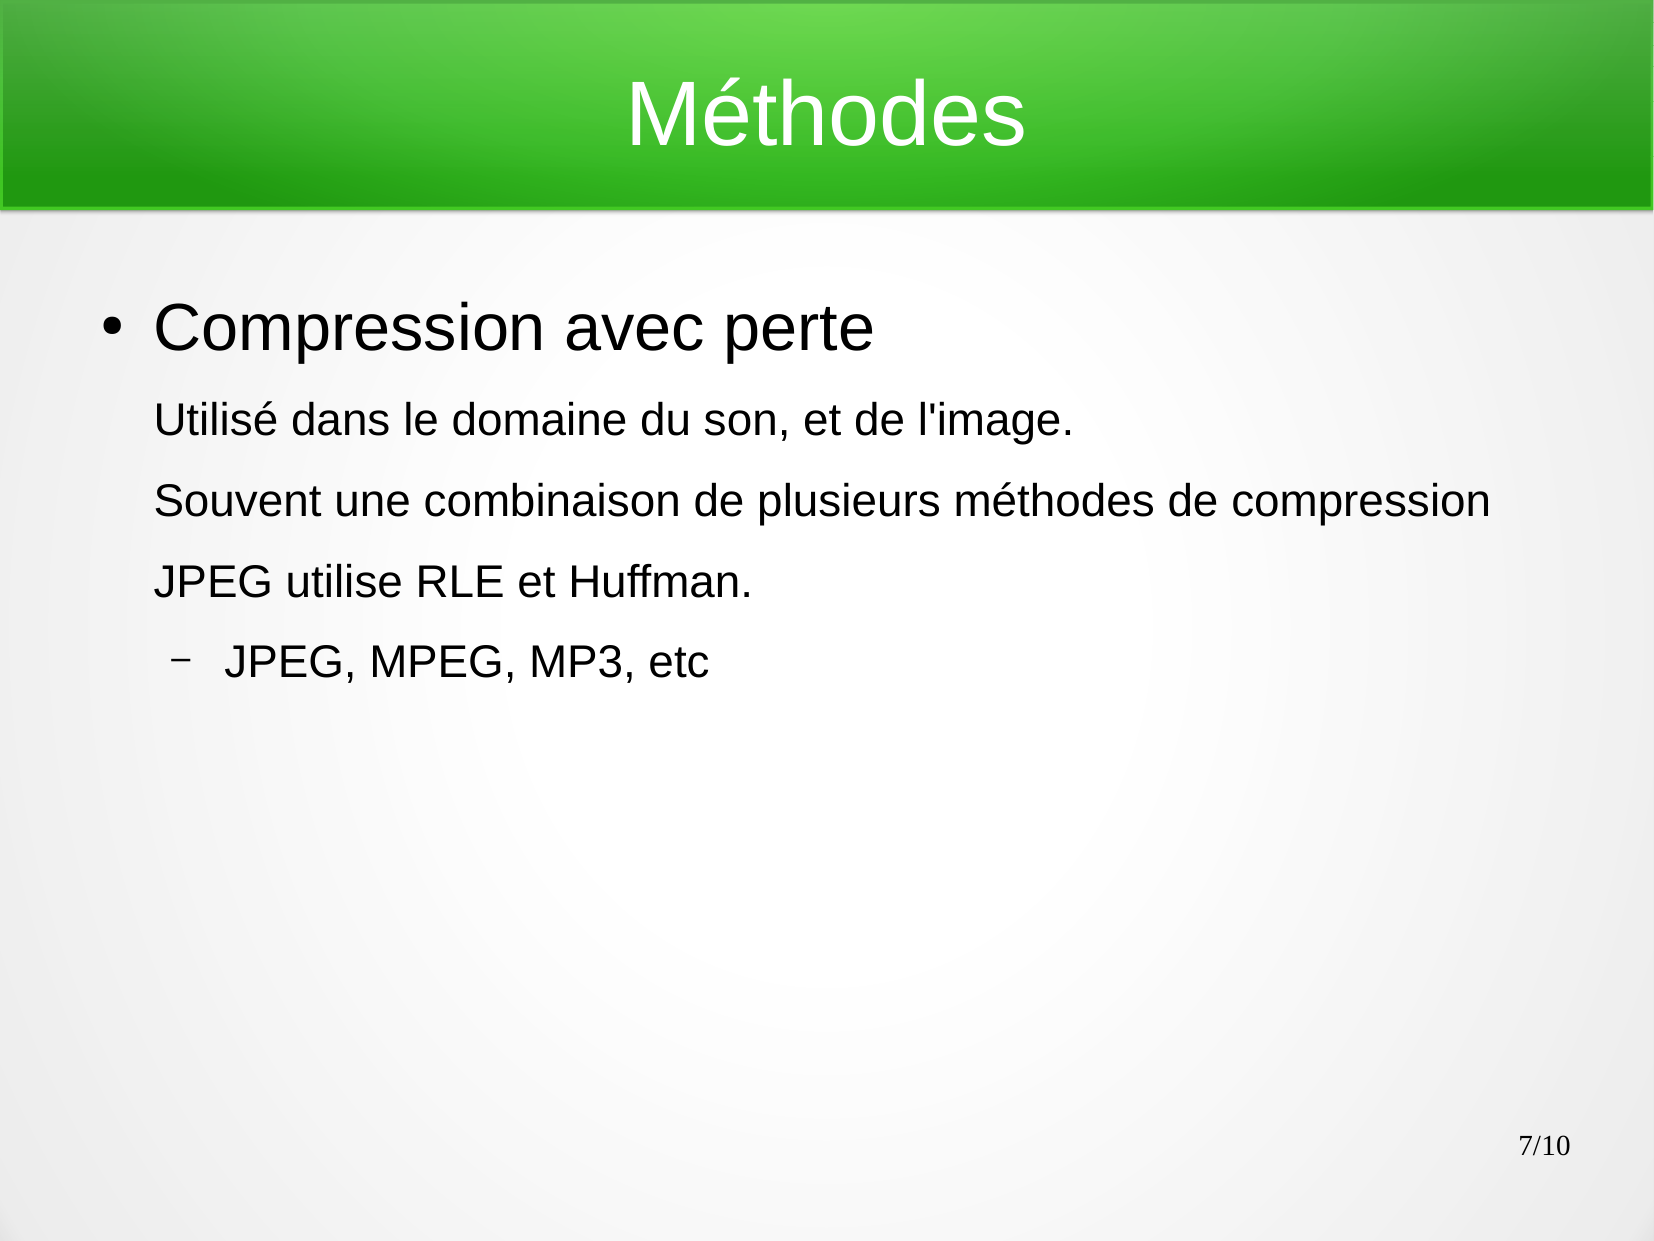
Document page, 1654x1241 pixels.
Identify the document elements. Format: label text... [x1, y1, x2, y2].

title Méthodes [82, 49, 1571, 179]
list Compression avec perte Utilisé dans le domaine du son, et de l'image. Souvent une combinaison de plusieurs méthodes de compression JPEG utilise RLE et Huffman. JPEG, MPEG, MP3, etc [82, 290, 1538, 1010]
